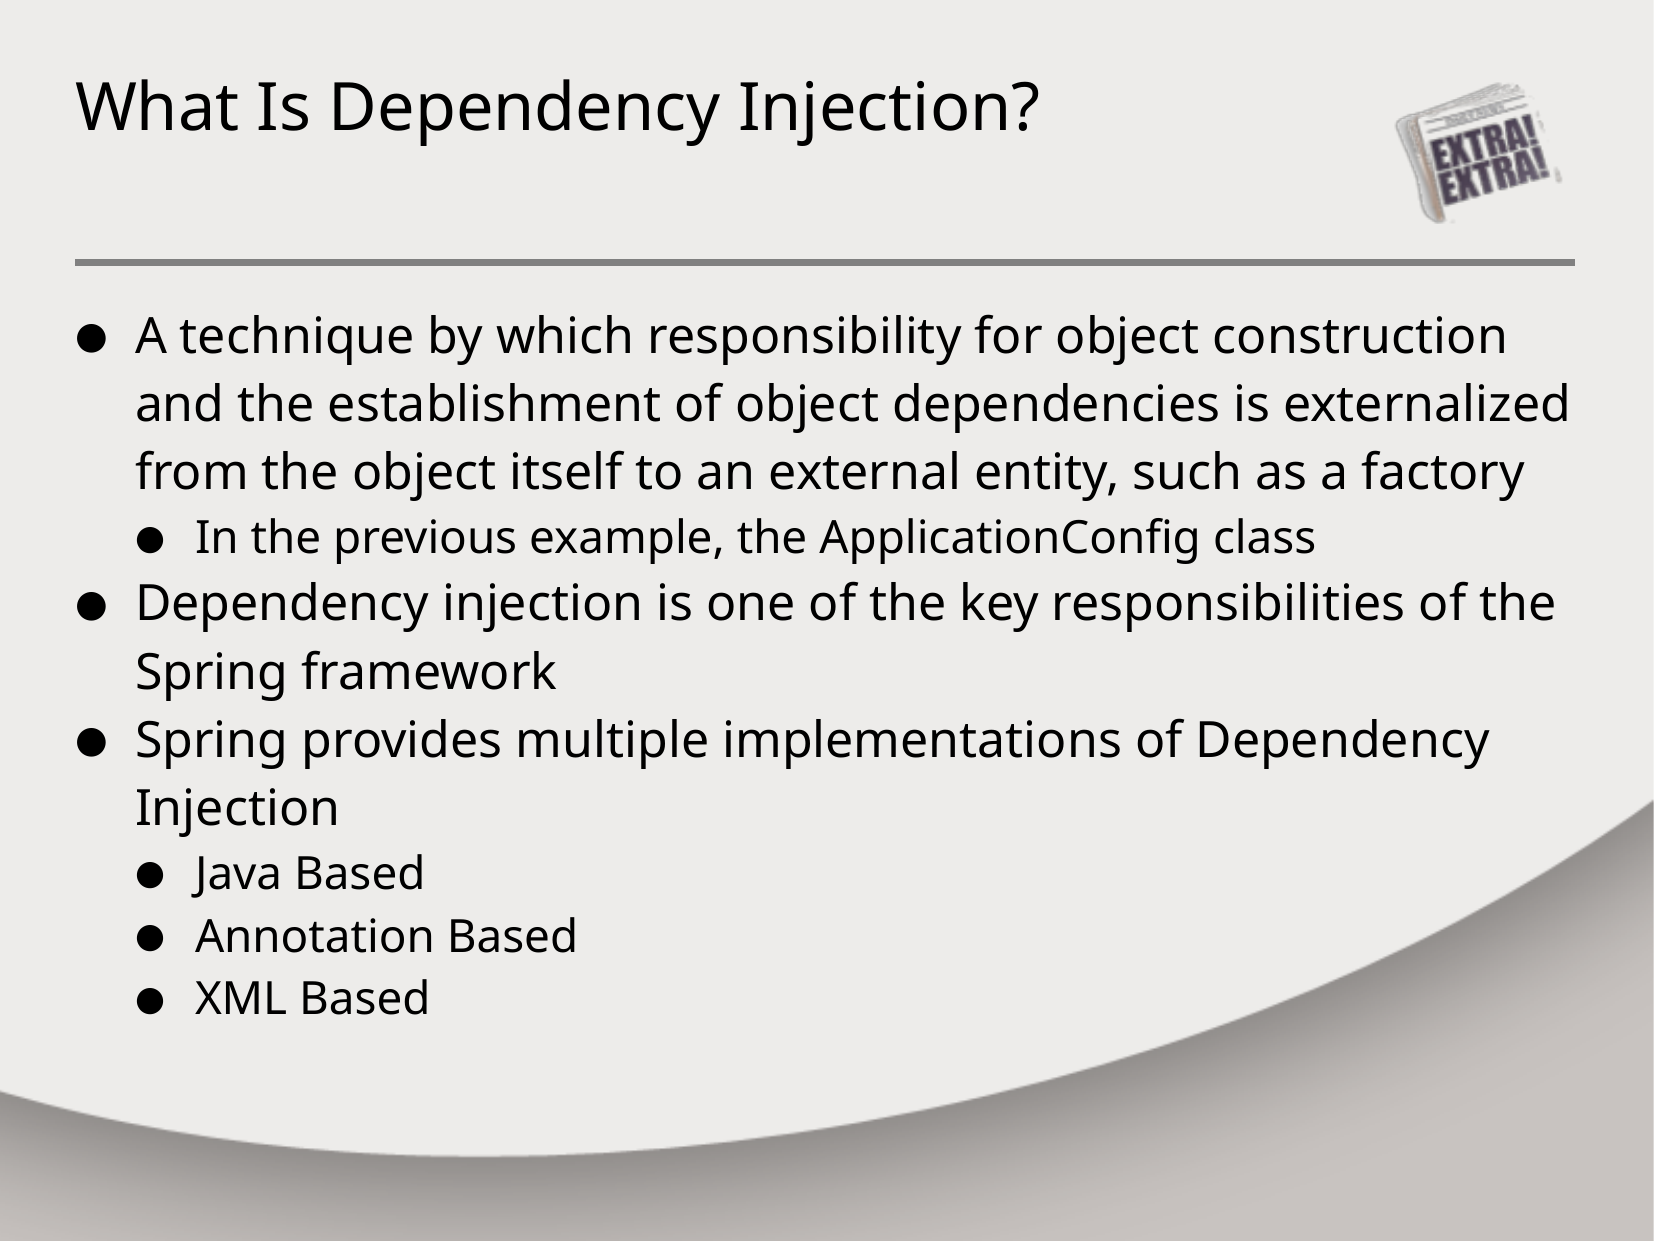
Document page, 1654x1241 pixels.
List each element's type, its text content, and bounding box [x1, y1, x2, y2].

title What Is Dependency Injection? [75, 75, 1387, 226]
list A technique by which responsibility for object construction and the establishment of object dependencies is externalized from the object itself to an external entity, such as a factory In the previous example, the ApplicationConfig class Dependency injection is one of the key responsibilities of the Spring framework Spring provides multiple implementations of Dependency Injection Java Based Annotation Based XML Based [75, 300, 1576, 1163]
picture [0, 0, 1654, 1241]
